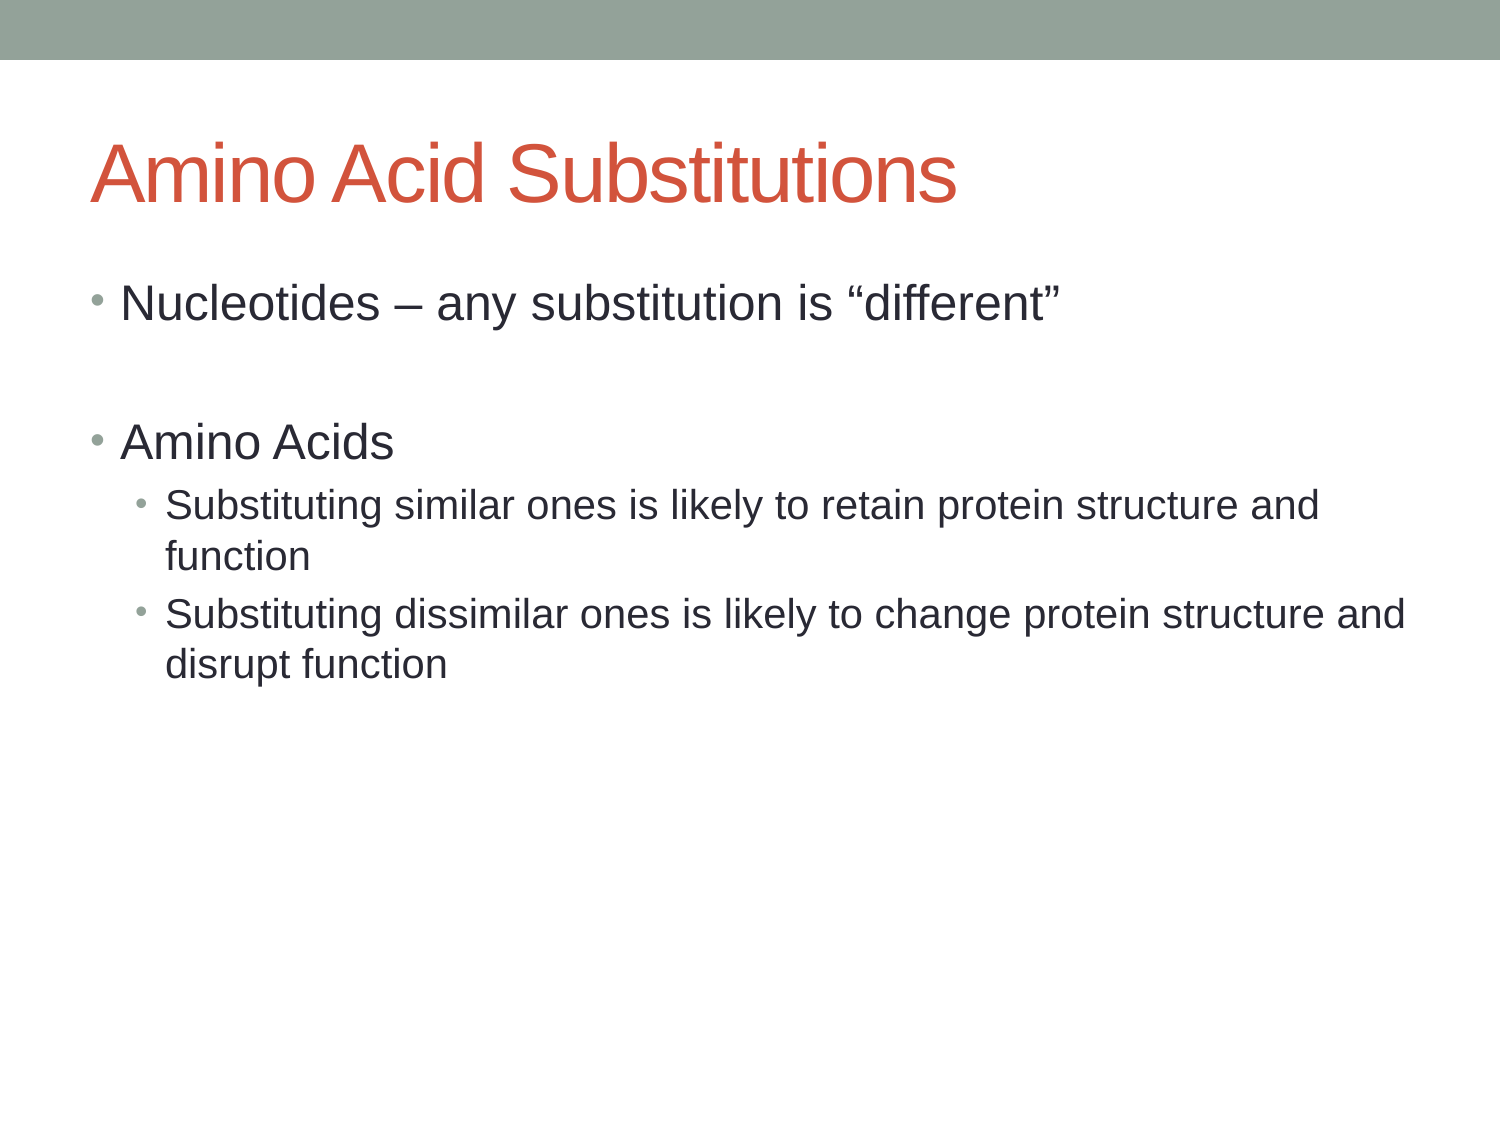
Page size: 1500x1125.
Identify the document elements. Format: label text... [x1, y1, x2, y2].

list Nucleotides – any substitution is “different” Amino Acids Substituting similar ones is likely to retain protein structure and function Substituting dissimilar ones is likely to change protein structure and disrupt function [75, 262, 1425, 1063]
title Amino Acid Substitutions [75, 87, 1425, 250]
